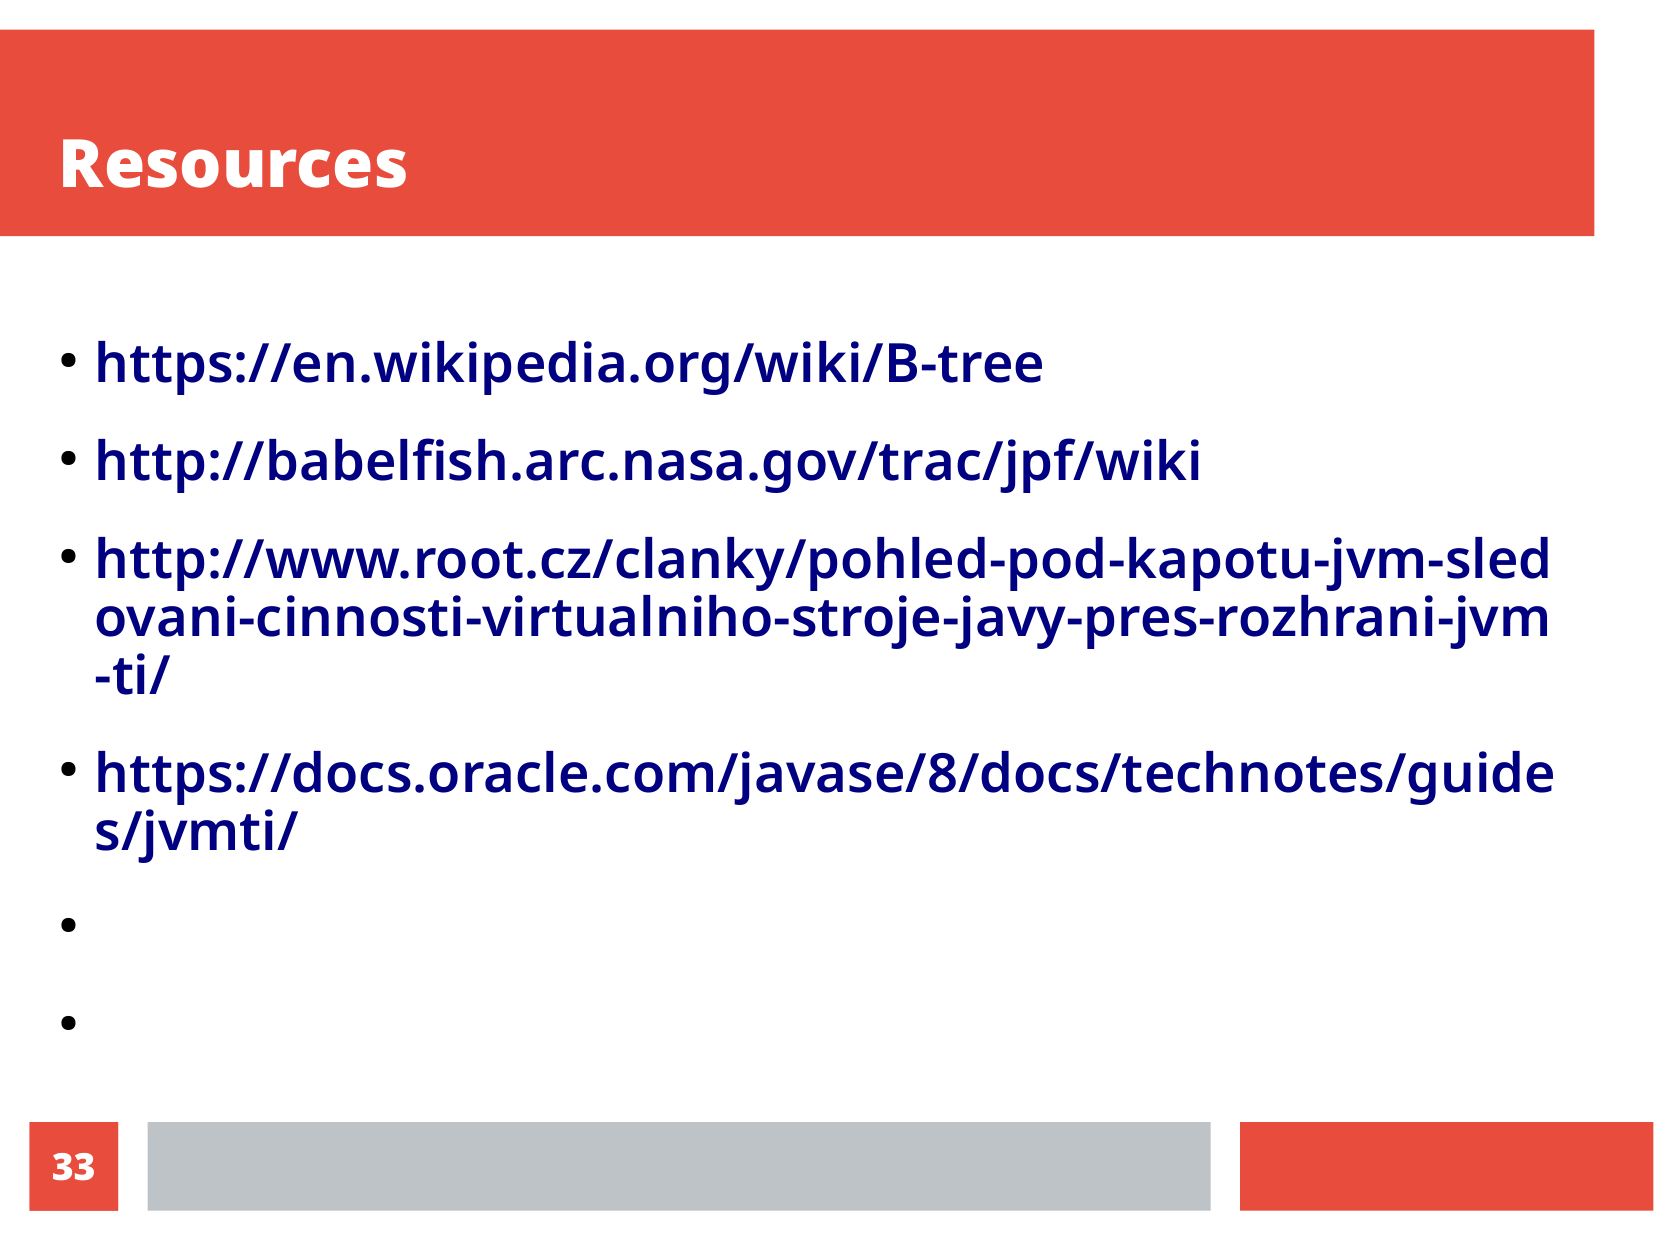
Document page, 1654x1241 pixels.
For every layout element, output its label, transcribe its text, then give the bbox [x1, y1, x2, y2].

title Resources [59, 59, 1595, 207]
list https://en.wikipedia.org/wiki/B-tree http://babelfish.arc.nasa.gov/trac/jpf/wiki http://www.root.cz/clanky/pohled-pod-kapotu-jvm-sledovani-cinnosti-virtualniho-stroje-javy-pres-rozhrani-jvm-ti/ https://docs.oracle.com/javase/8/docs/technotes/guides/jvmti/ [59, 324, 1565, 1093]
